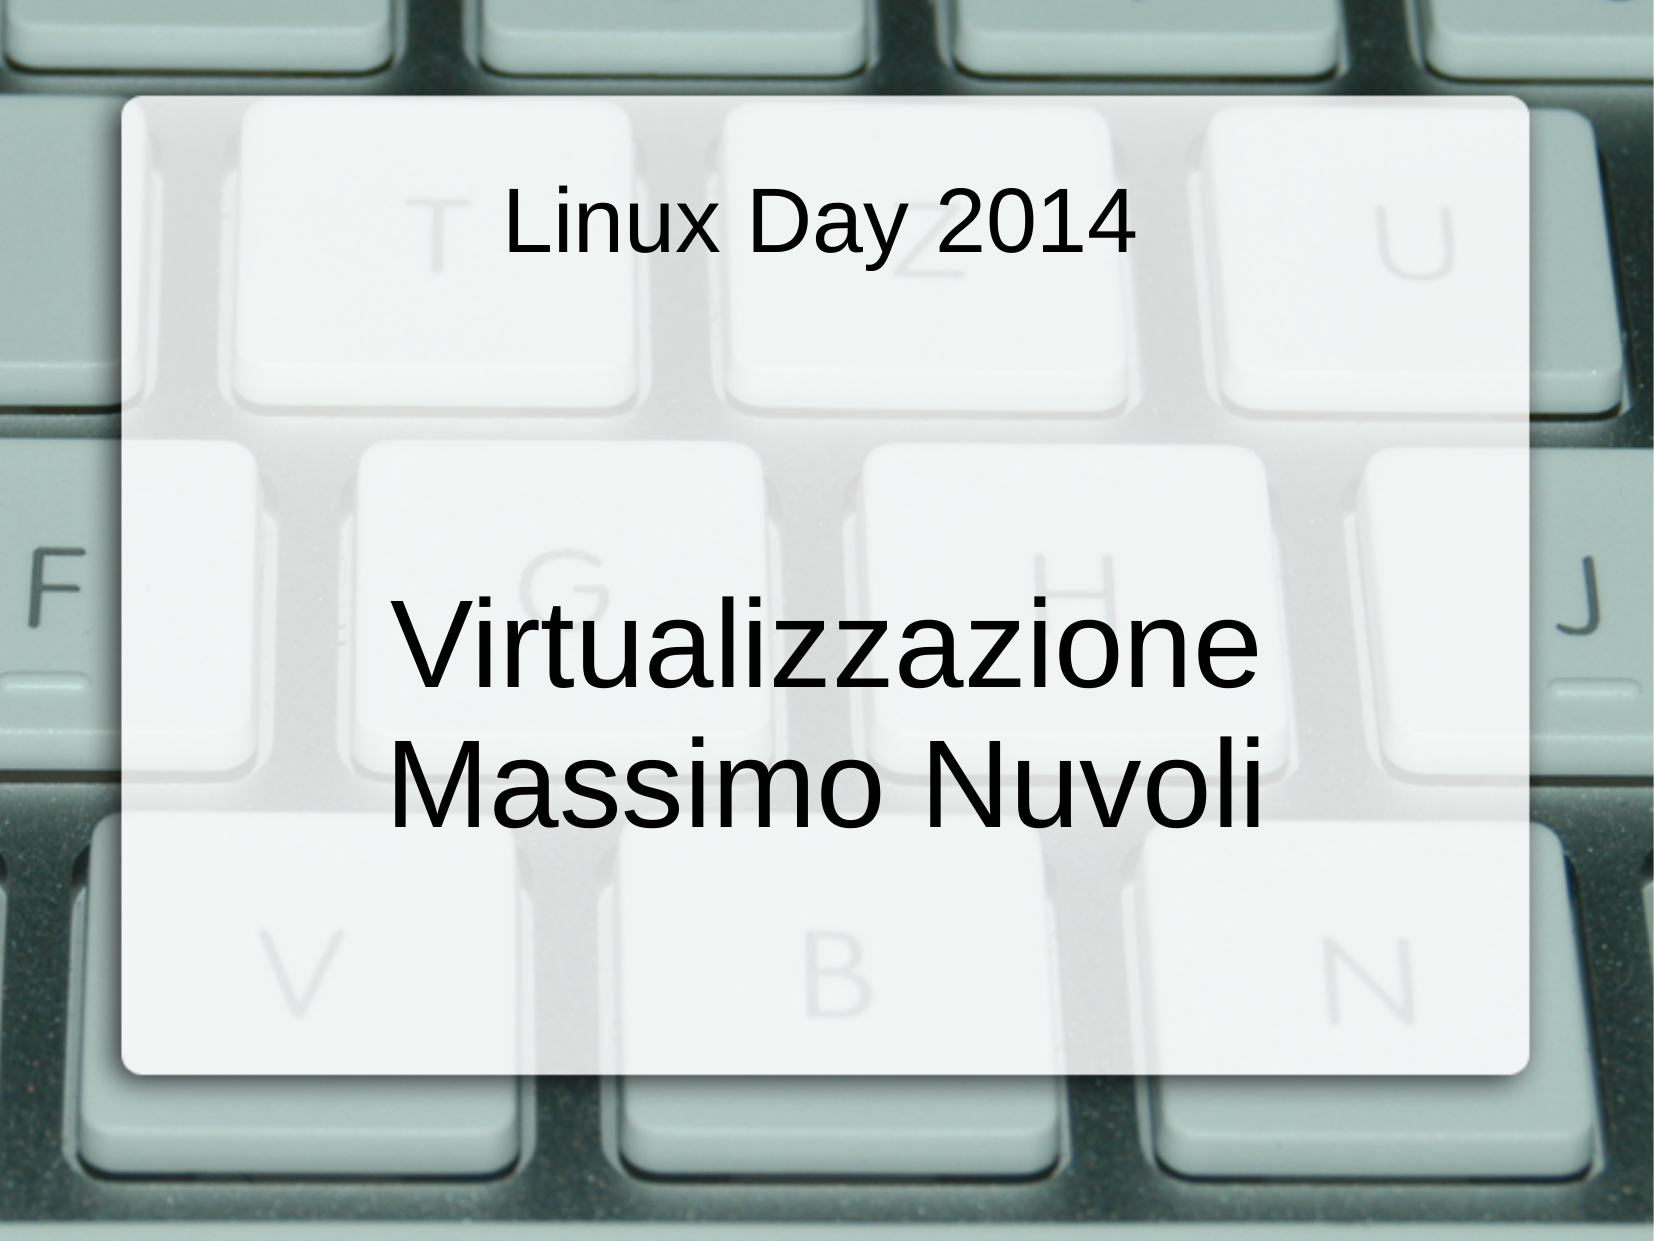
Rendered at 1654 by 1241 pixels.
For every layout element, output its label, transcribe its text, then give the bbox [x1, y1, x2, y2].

subtitle Virtualizzazione Massimo Nuvoli [147, 354, 1506, 1074]
title Linux Day 2014 [135, 117, 1506, 325]
picture [0, 0, 1654, 1241]
